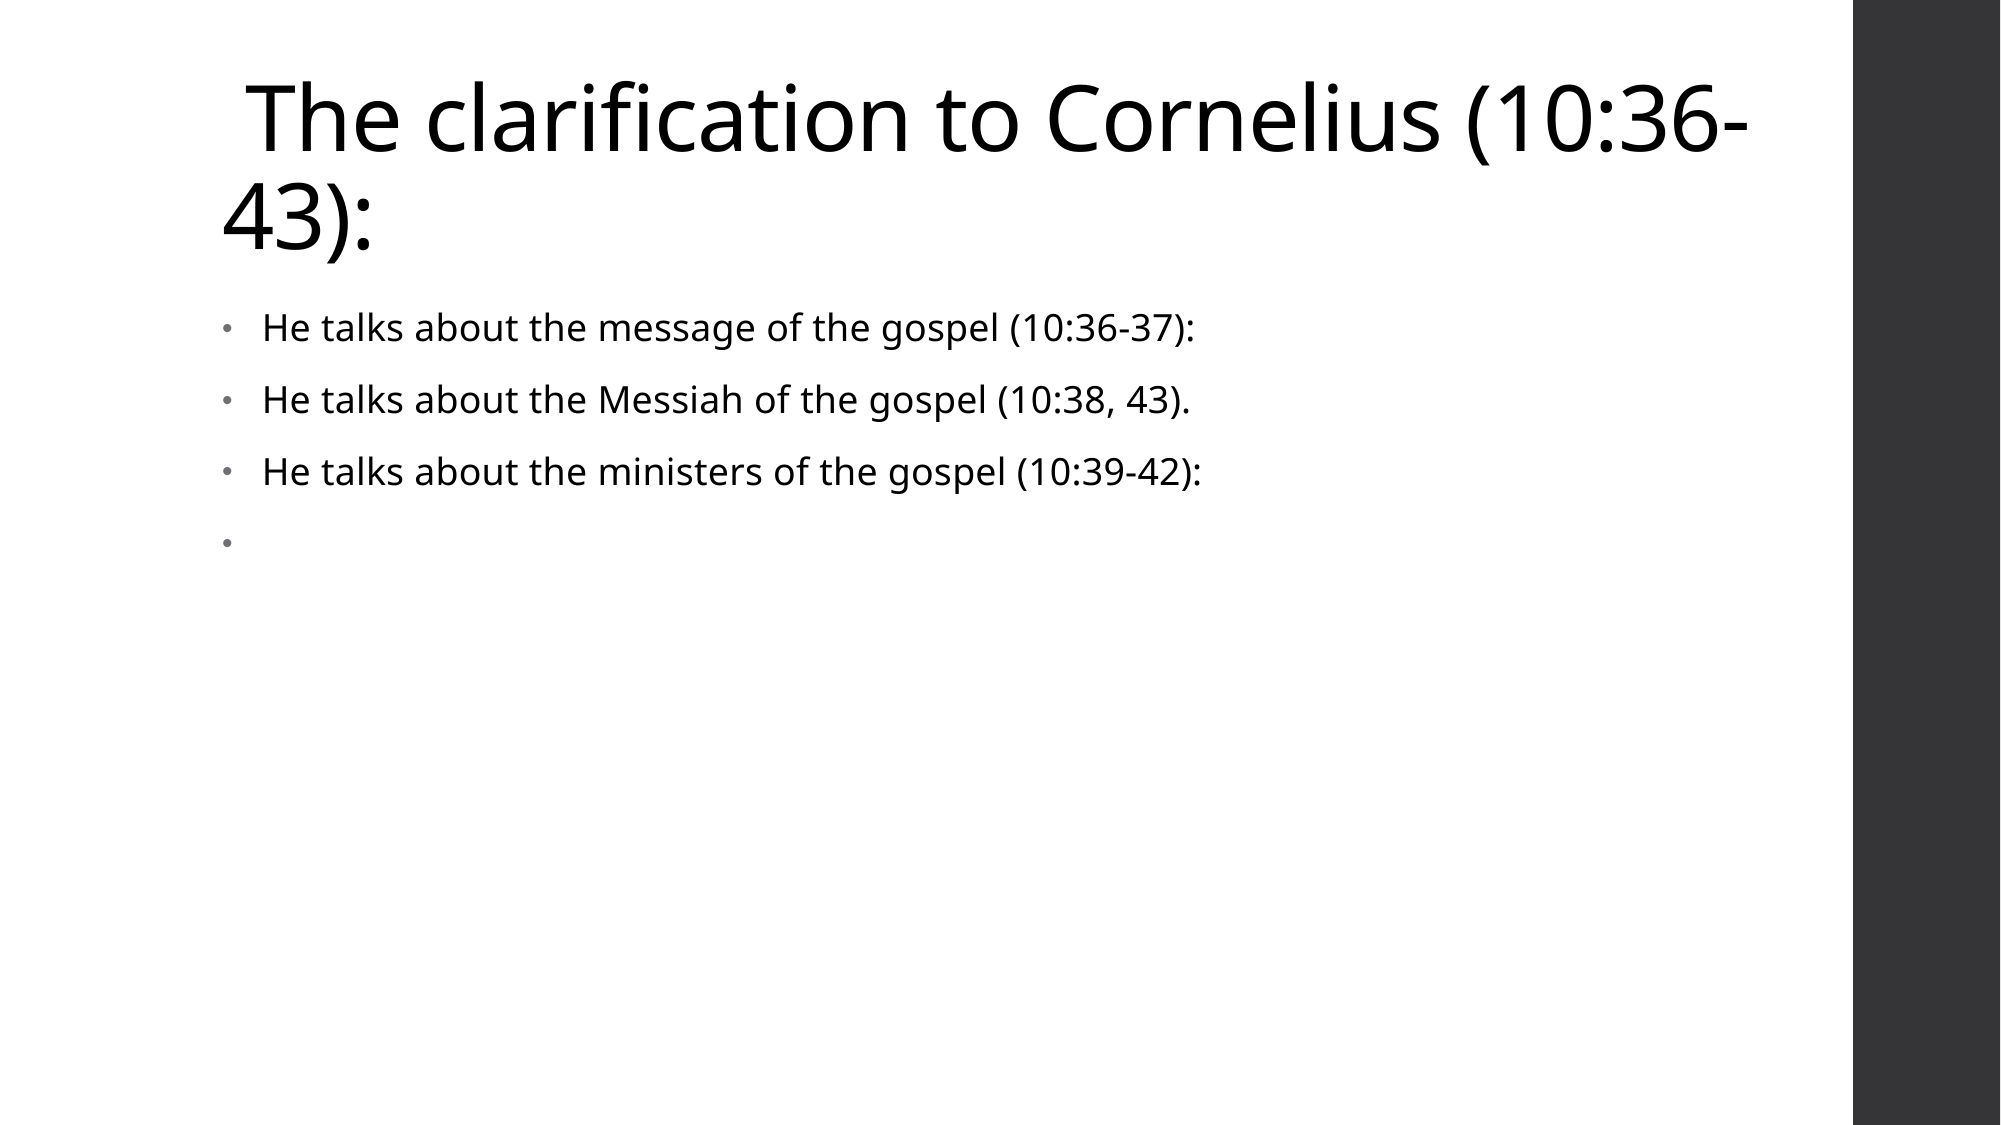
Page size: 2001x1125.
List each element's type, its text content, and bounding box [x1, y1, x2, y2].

list He talks about the message of the gospel (10:36-37): He talks about the Messiah of the gospel (10:38, 43). He talks about the ministers of the gospel (10:39-42): [206, 299, 1617, 1014]
title The clarification to Cornelius (10:36-43): [206, 60, 1797, 278]
